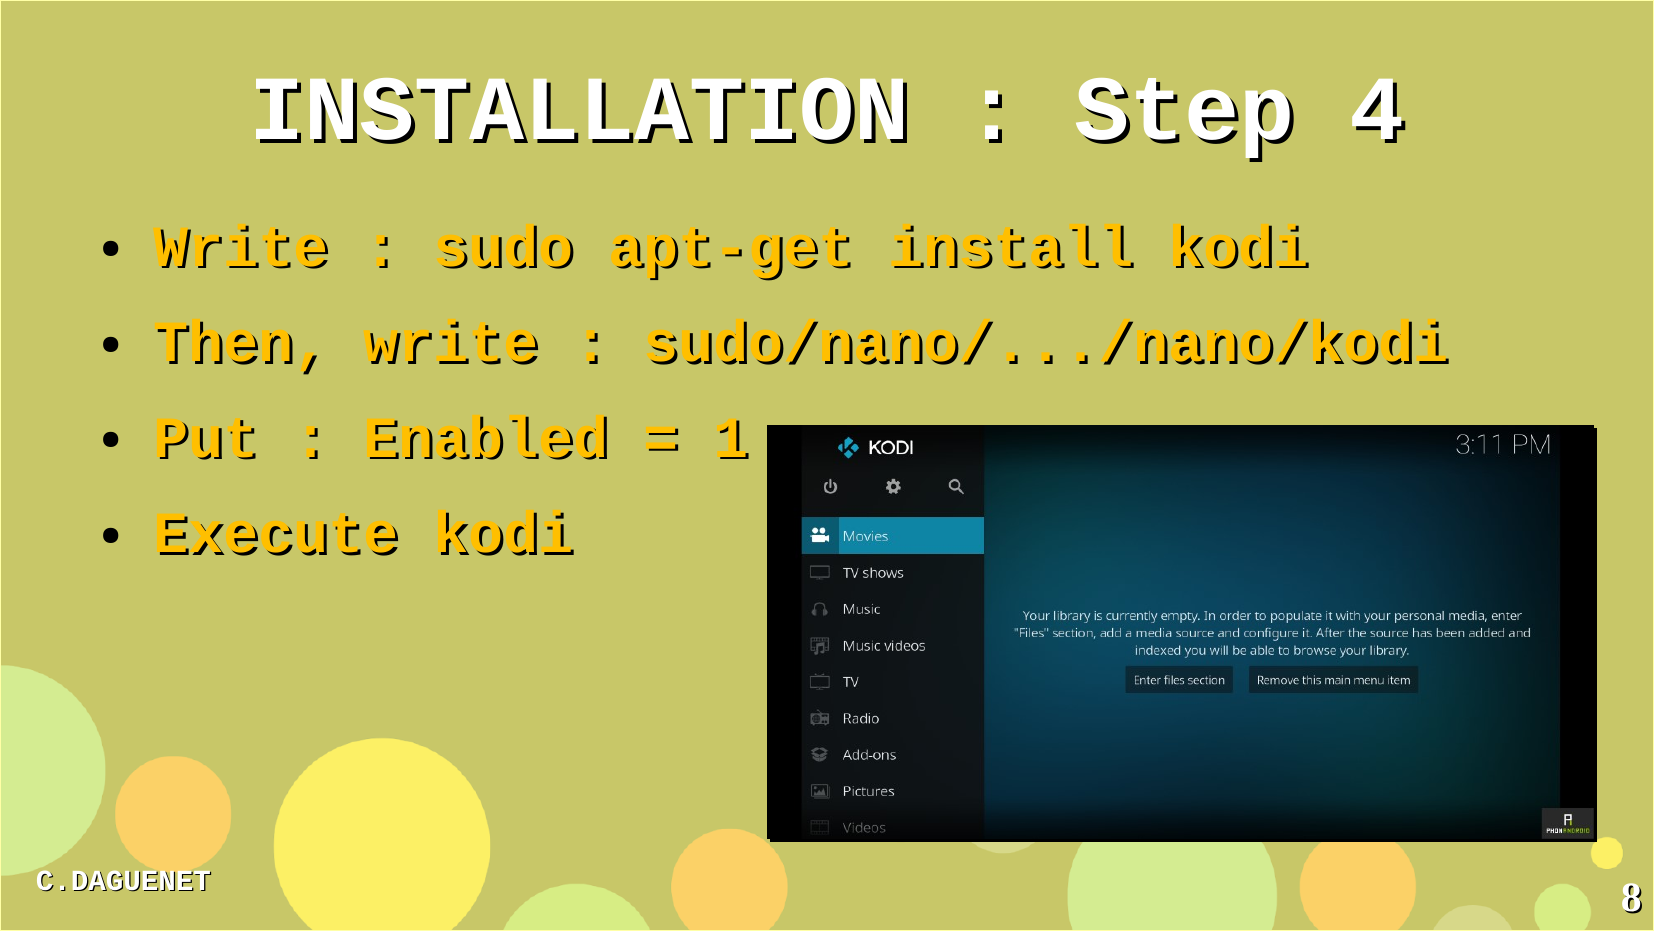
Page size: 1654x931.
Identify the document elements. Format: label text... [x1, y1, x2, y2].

title INSTALLATION : Step 4 [82, 37, 1571, 193]
picture [767, 425, 1594, 839]
list Write : sudo apt-get install kodi Then, write : sudo/nano/.../nano/kodi Put : Enabled = 1 Execute kodi [82, 217, 1477, 591]
